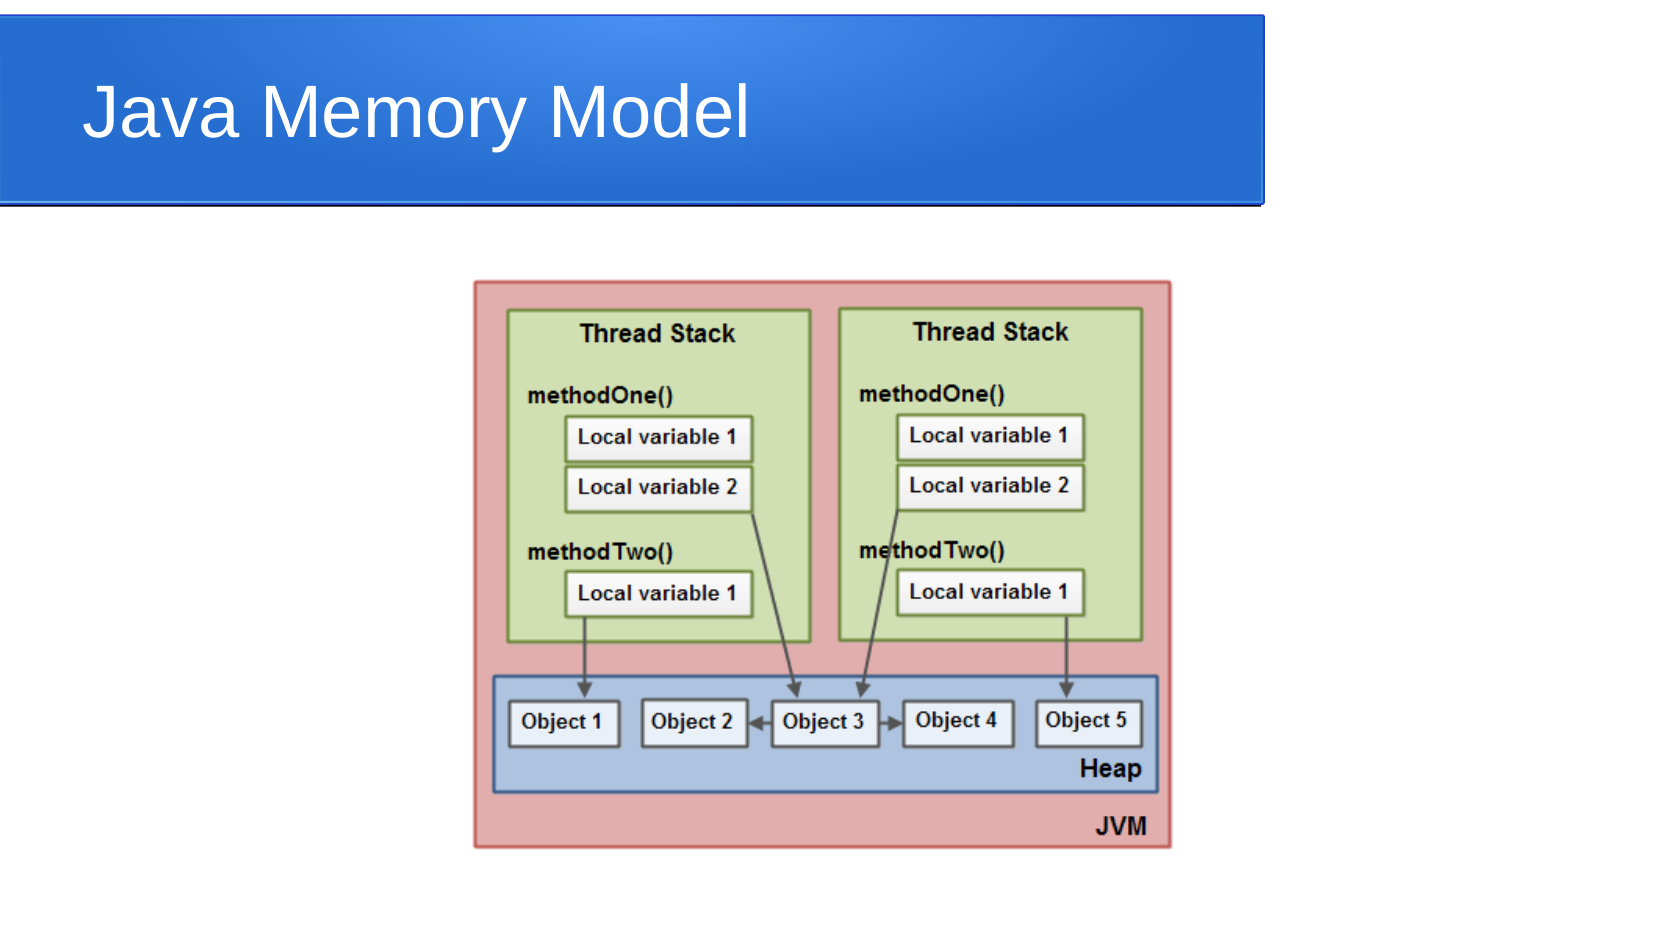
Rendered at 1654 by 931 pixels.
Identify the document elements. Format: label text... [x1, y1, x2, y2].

picture [434, 233, 1224, 901]
title Java Memory Model [82, 35, 1235, 189]
